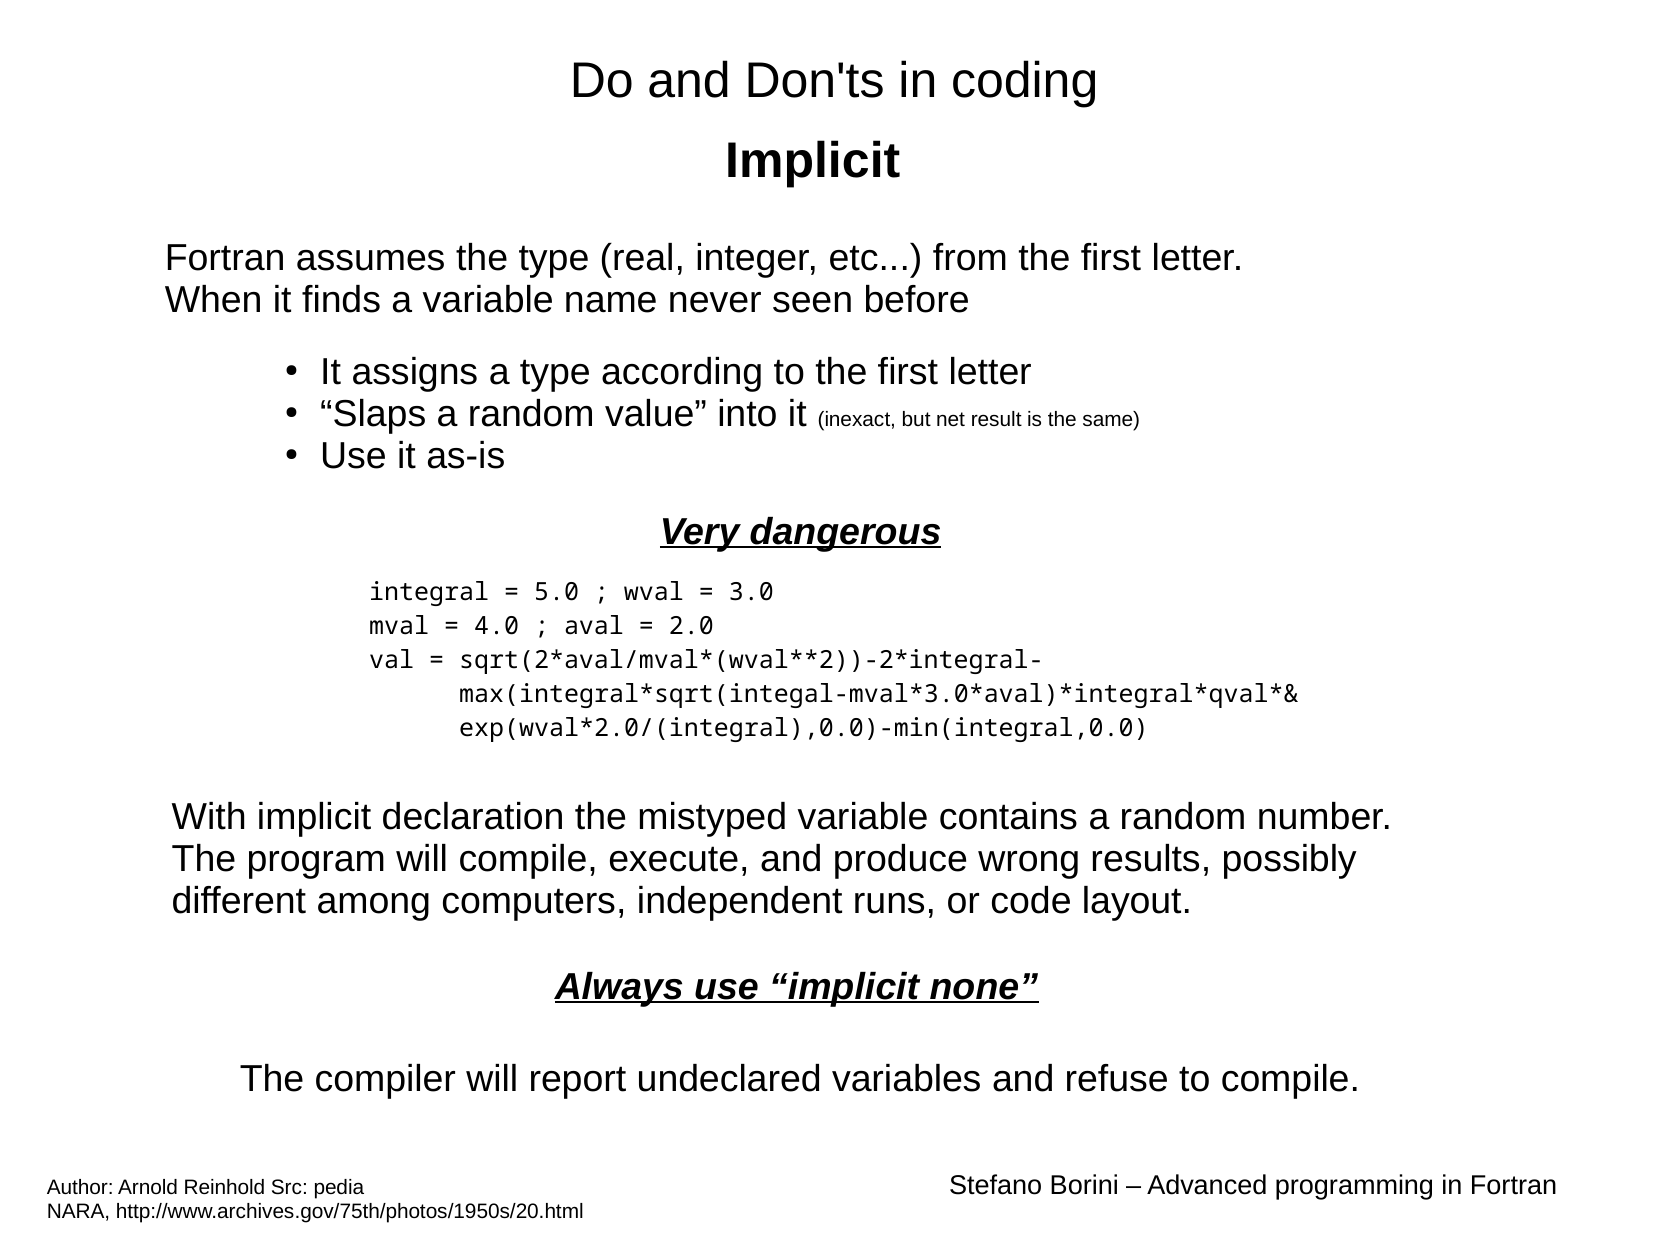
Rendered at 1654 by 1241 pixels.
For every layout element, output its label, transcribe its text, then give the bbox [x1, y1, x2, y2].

text_box Author: Arnold Reinhold Src: pedia NARA, http://www.archives.gov/75th/photos/1950s/20.html [32, 1168, 602, 1231]
text_box Very dangerous [645, 502, 957, 560]
text_box It assigns a type according to the first letter “Slaps a random value” into it (inexact, but net result is the same) Use it as-is [270, 343, 1276, 485]
text_box Implicit [710, 124, 916, 196]
text_box integral = 5.0 ; wval = 3.0 mval = 4.0 ; aval = 2.0 val = sqrt(2*aval/mval*(wval**2))-2*integral- max(integral*sqrt(integal-mval*3.0*aval)*integral*qval*& exp(wval*2.0/(integral),0.0)-min(integral,0.0) [279, 565, 1315, 737]
text_box Fortran assumes the type (real, integer, etc...) from the first letter. When it finds a variable name never seen before [150, 228, 1260, 328]
text_box With implicit declaration the mistyped variable contains a random number. The program will compile, execute, and produce wrong results, possibly different among computers, independent runs, or code layout. [156, 788, 1411, 930]
text_box The compiler will report undeclared variables and refuse to compile. [225, 1050, 1379, 1107]
text_box Do and Don'ts in coding [555, 44, 1126, 116]
text_box Always use “implicit none” [540, 957, 1054, 1015]
